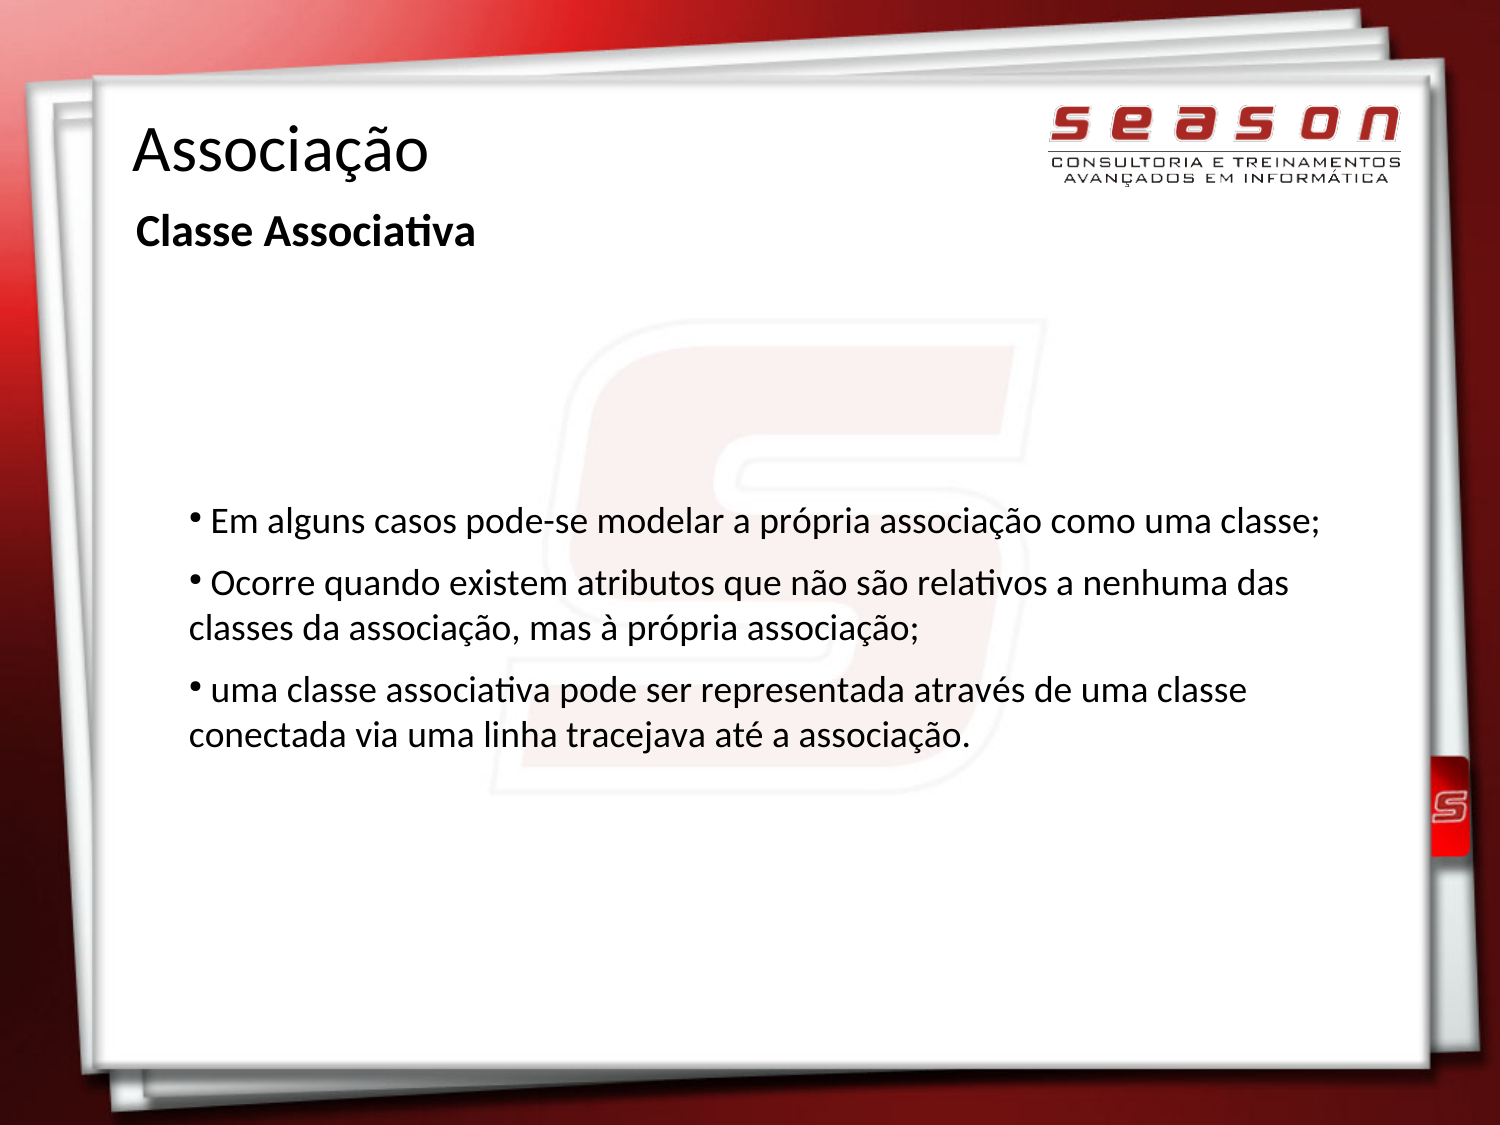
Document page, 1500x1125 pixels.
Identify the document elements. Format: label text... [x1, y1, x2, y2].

title Associação [118, 33, 1394, 257]
text_box Em alguns casos pode-se modelar a própria associação como uma classe; Ocorre quando existem atributos que não são relativos a nenhuma das classes da associação, mas à própria associação; uma classe associativa pode ser representada através de uma classe conectada via uma linha tracejava até a associação. [188, 413, 1359, 839]
picture [0, 0, 1500, 1125]
text_box Classe Associativa [119, 200, 1240, 256]
